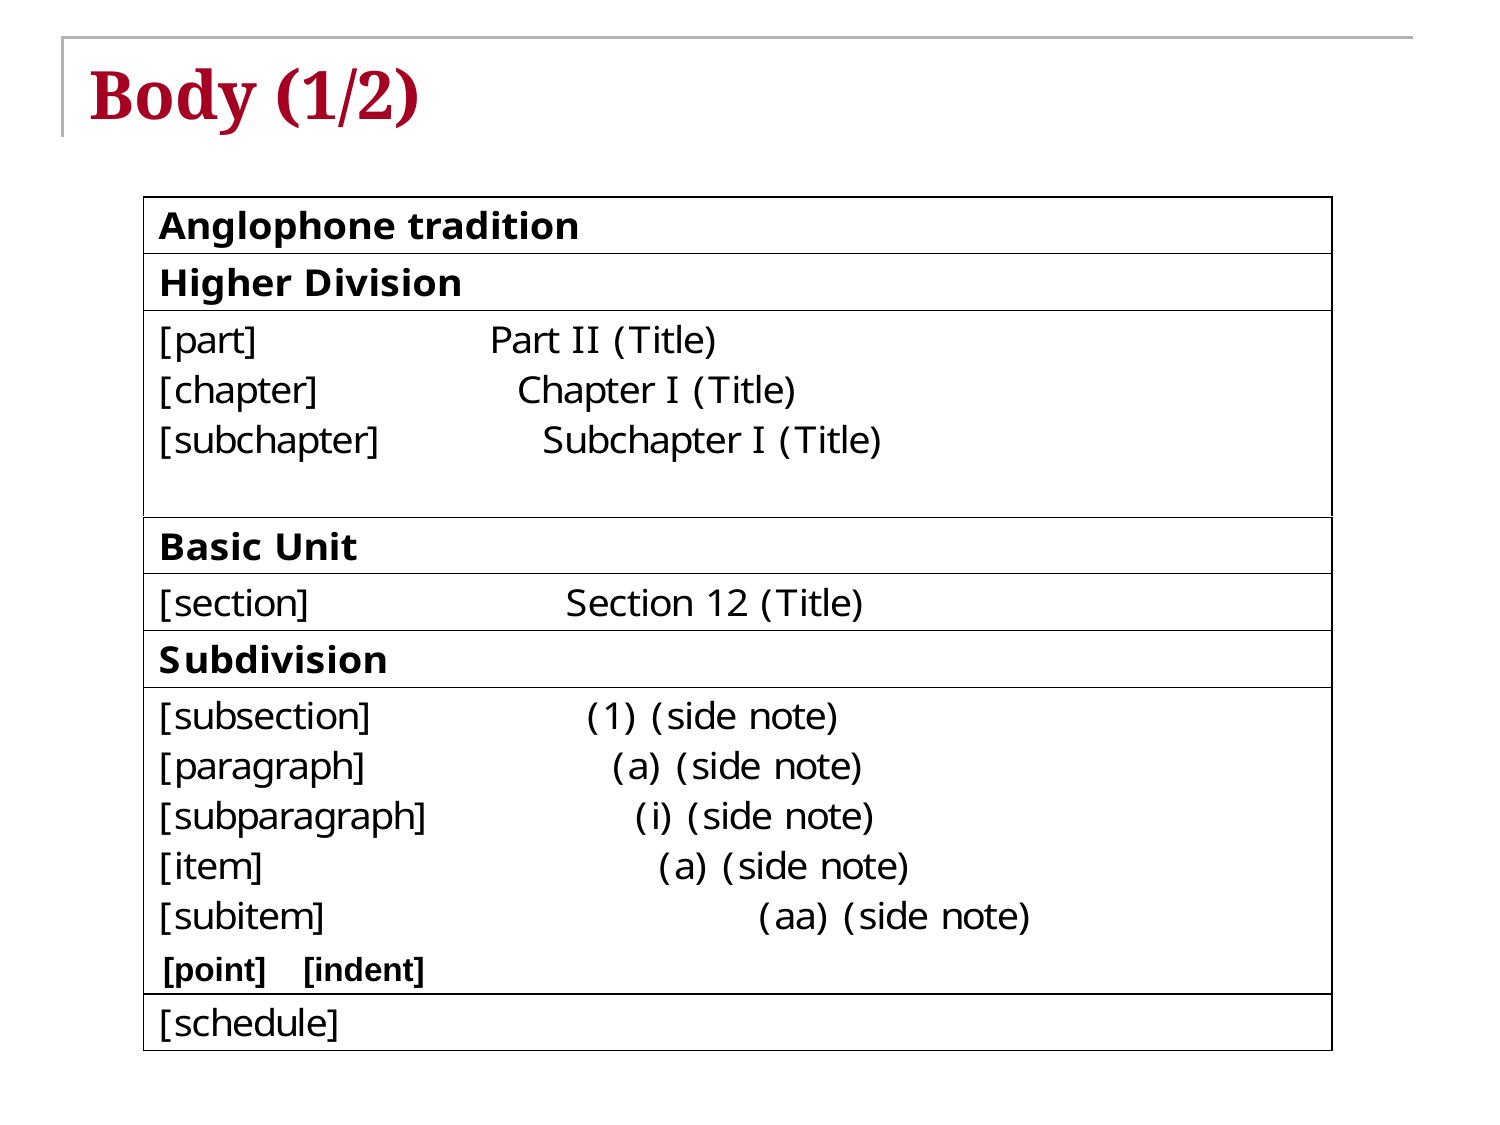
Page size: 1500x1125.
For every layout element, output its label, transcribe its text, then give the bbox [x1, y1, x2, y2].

picture [41, 196, 1436, 1083]
text_box [indent] [288, 940, 440, 996]
title Body (1/2) [75, 45, 1426, 164]
text_box [point] [148, 940, 282, 996]
